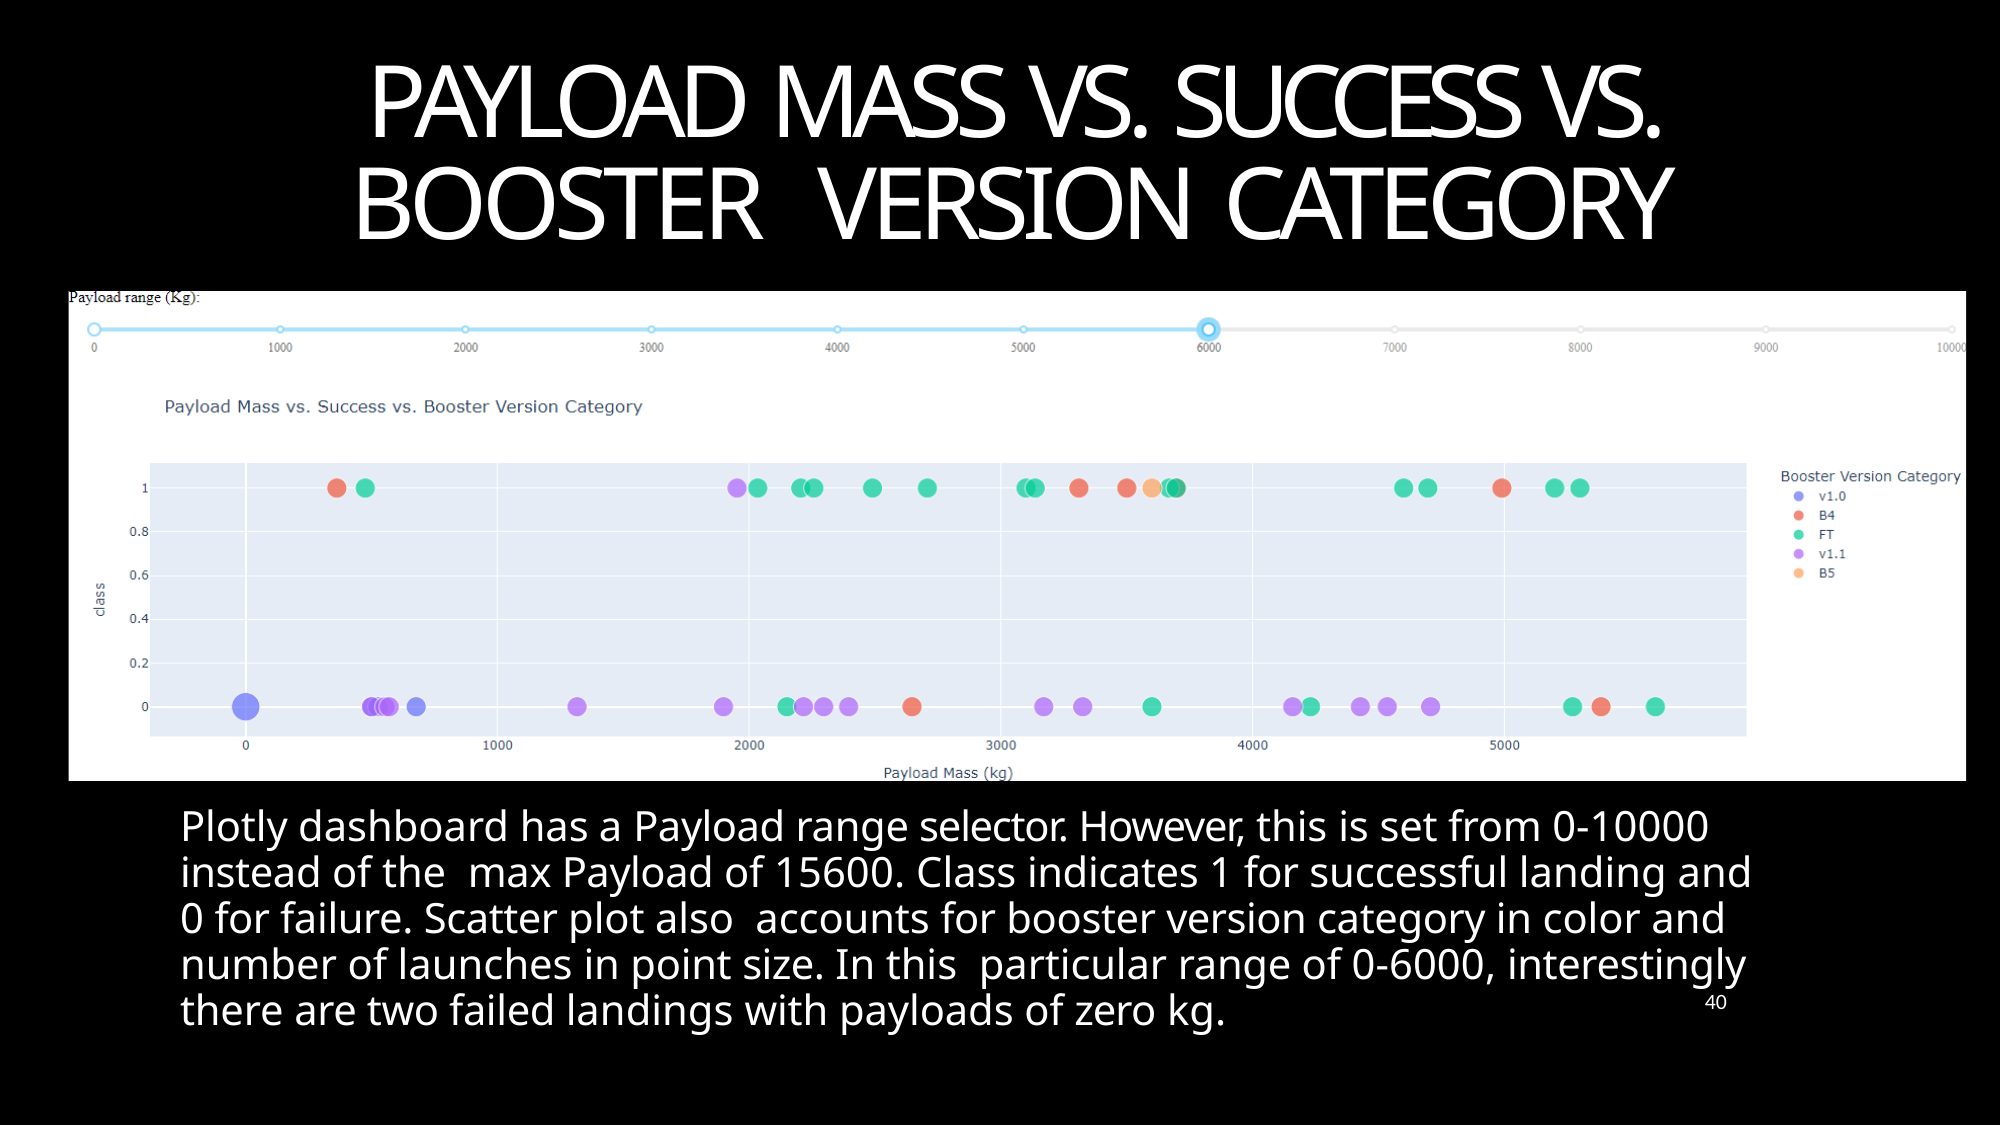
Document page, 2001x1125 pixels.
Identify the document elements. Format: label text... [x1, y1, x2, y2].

title Payload Mass vs. Success vs. Booster Version Category [212, 34, 1788, 261]
text_box [69, 291, 1966, 780]
text_box Plotly dashboard has a Payload range selector. However, this is set from 0-10000 instead of the max Payload of 15600. Class indicates 1 for successful landing and 0 for failure. Scatter plot also accounts for booster version category in color and number of launches in point size. In this particular range of 0-6000, interestingly there are two failed landings with payloads of zero kg. [177, 798, 1781, 1085]
slide_number 36 [1698, 979, 1788, 1026]
